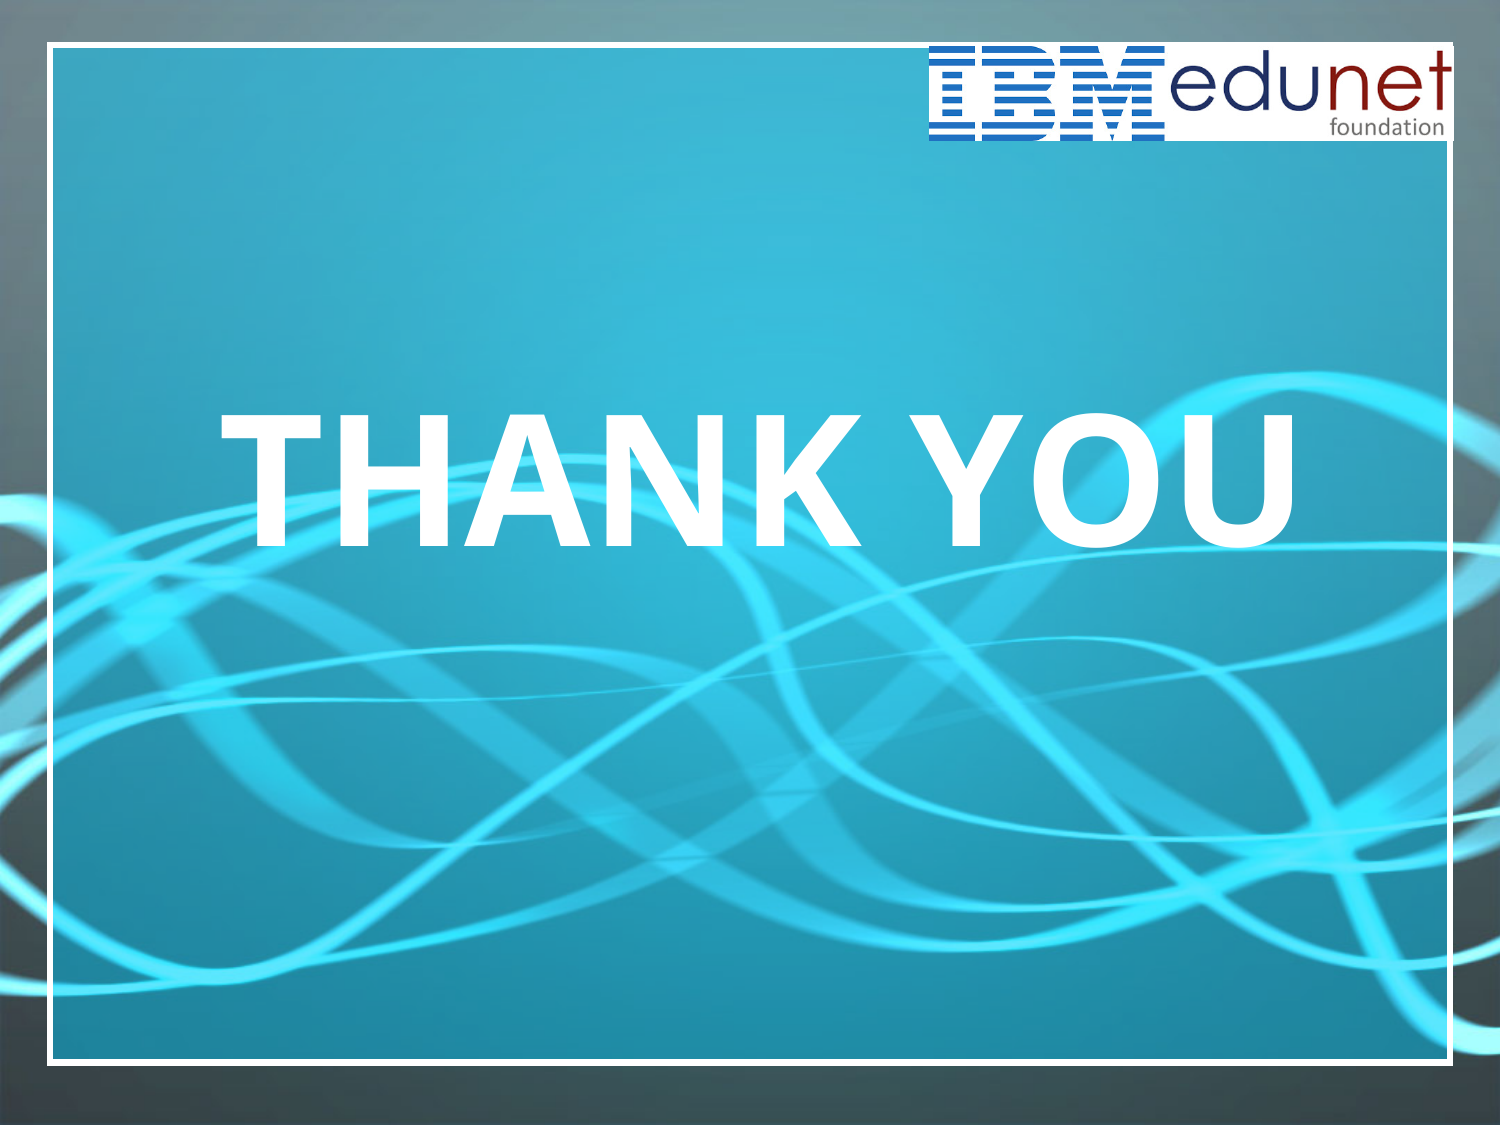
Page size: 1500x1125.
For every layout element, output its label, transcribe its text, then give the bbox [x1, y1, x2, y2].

picture [929, 46, 1454, 141]
title THANK YOU [251, 354, 1275, 593]
